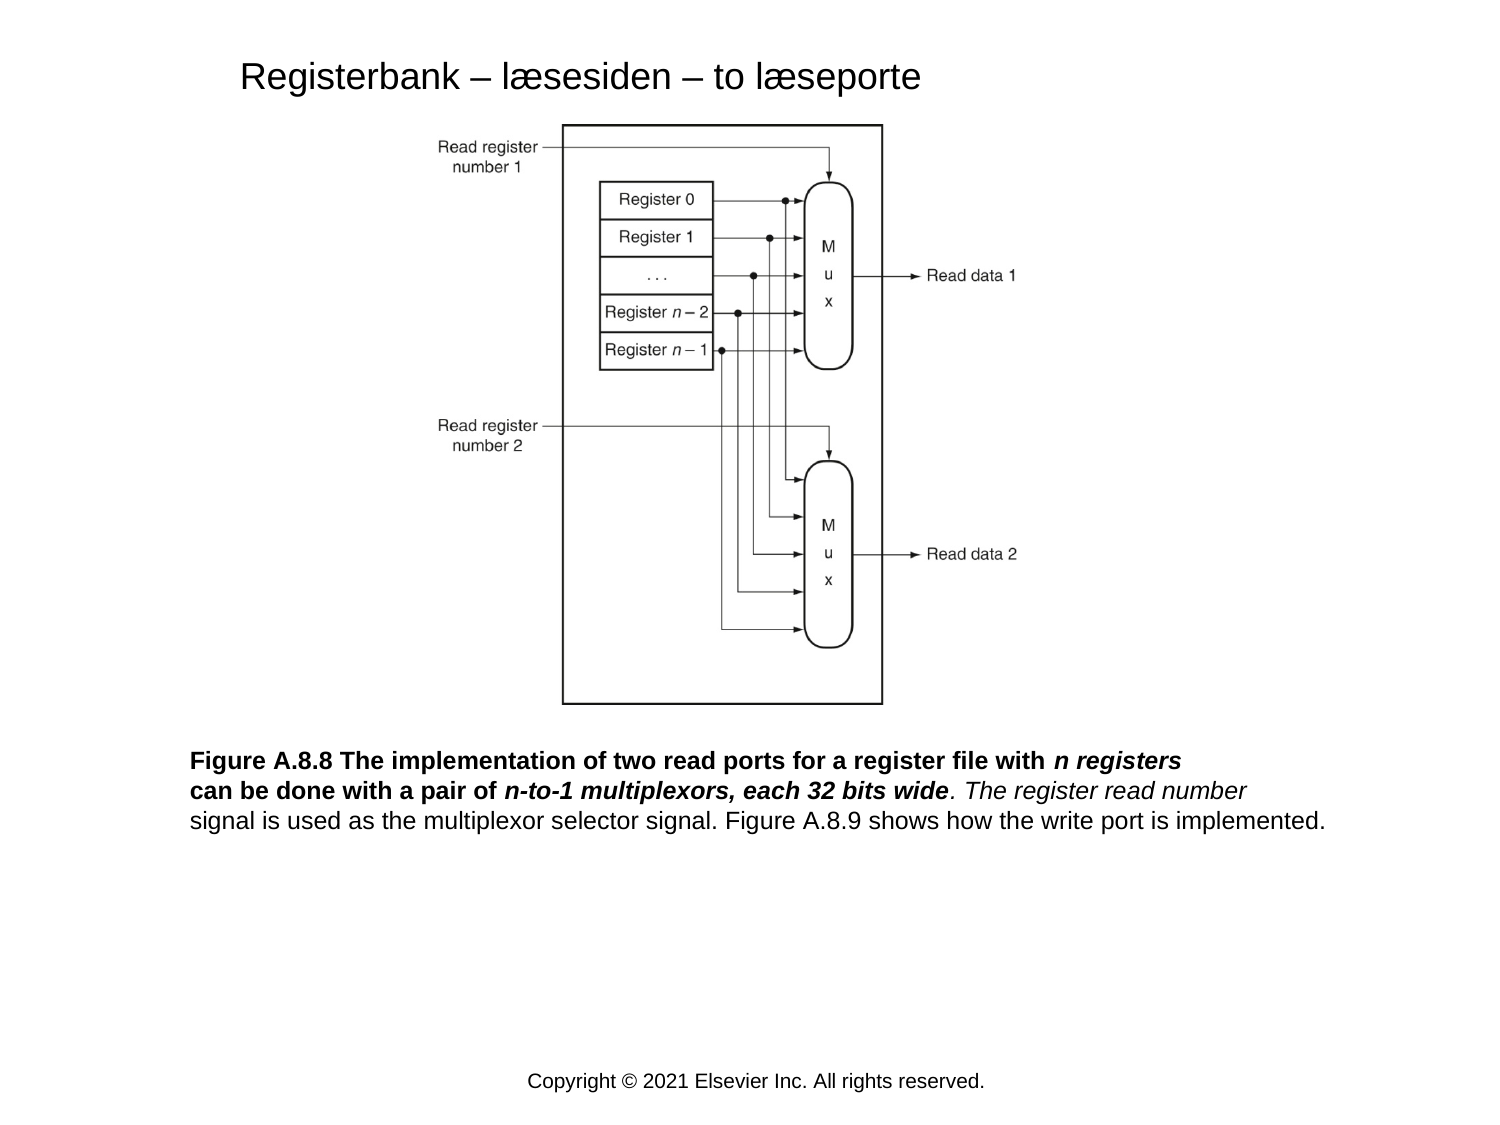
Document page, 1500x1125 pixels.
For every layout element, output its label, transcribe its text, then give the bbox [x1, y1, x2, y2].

text_box Registerbank – læsesiden – to læseporte [225, 45, 937, 105]
picture [437, 124, 1017, 705]
text_box Copyright © 2021 Elsevier Inc. All rights reserved. [512, 1059, 1001, 1101]
text_box Figure A.8.8 The implementation of two read ports for a register file with n registers can be done with a pair of n-to-1 multiplexors, each 32 bits wide. The register read number signal is used as the multiplexor selector signal. Figure A.8.9 shows how the write port is implemented. [174, 736, 1500, 842]
